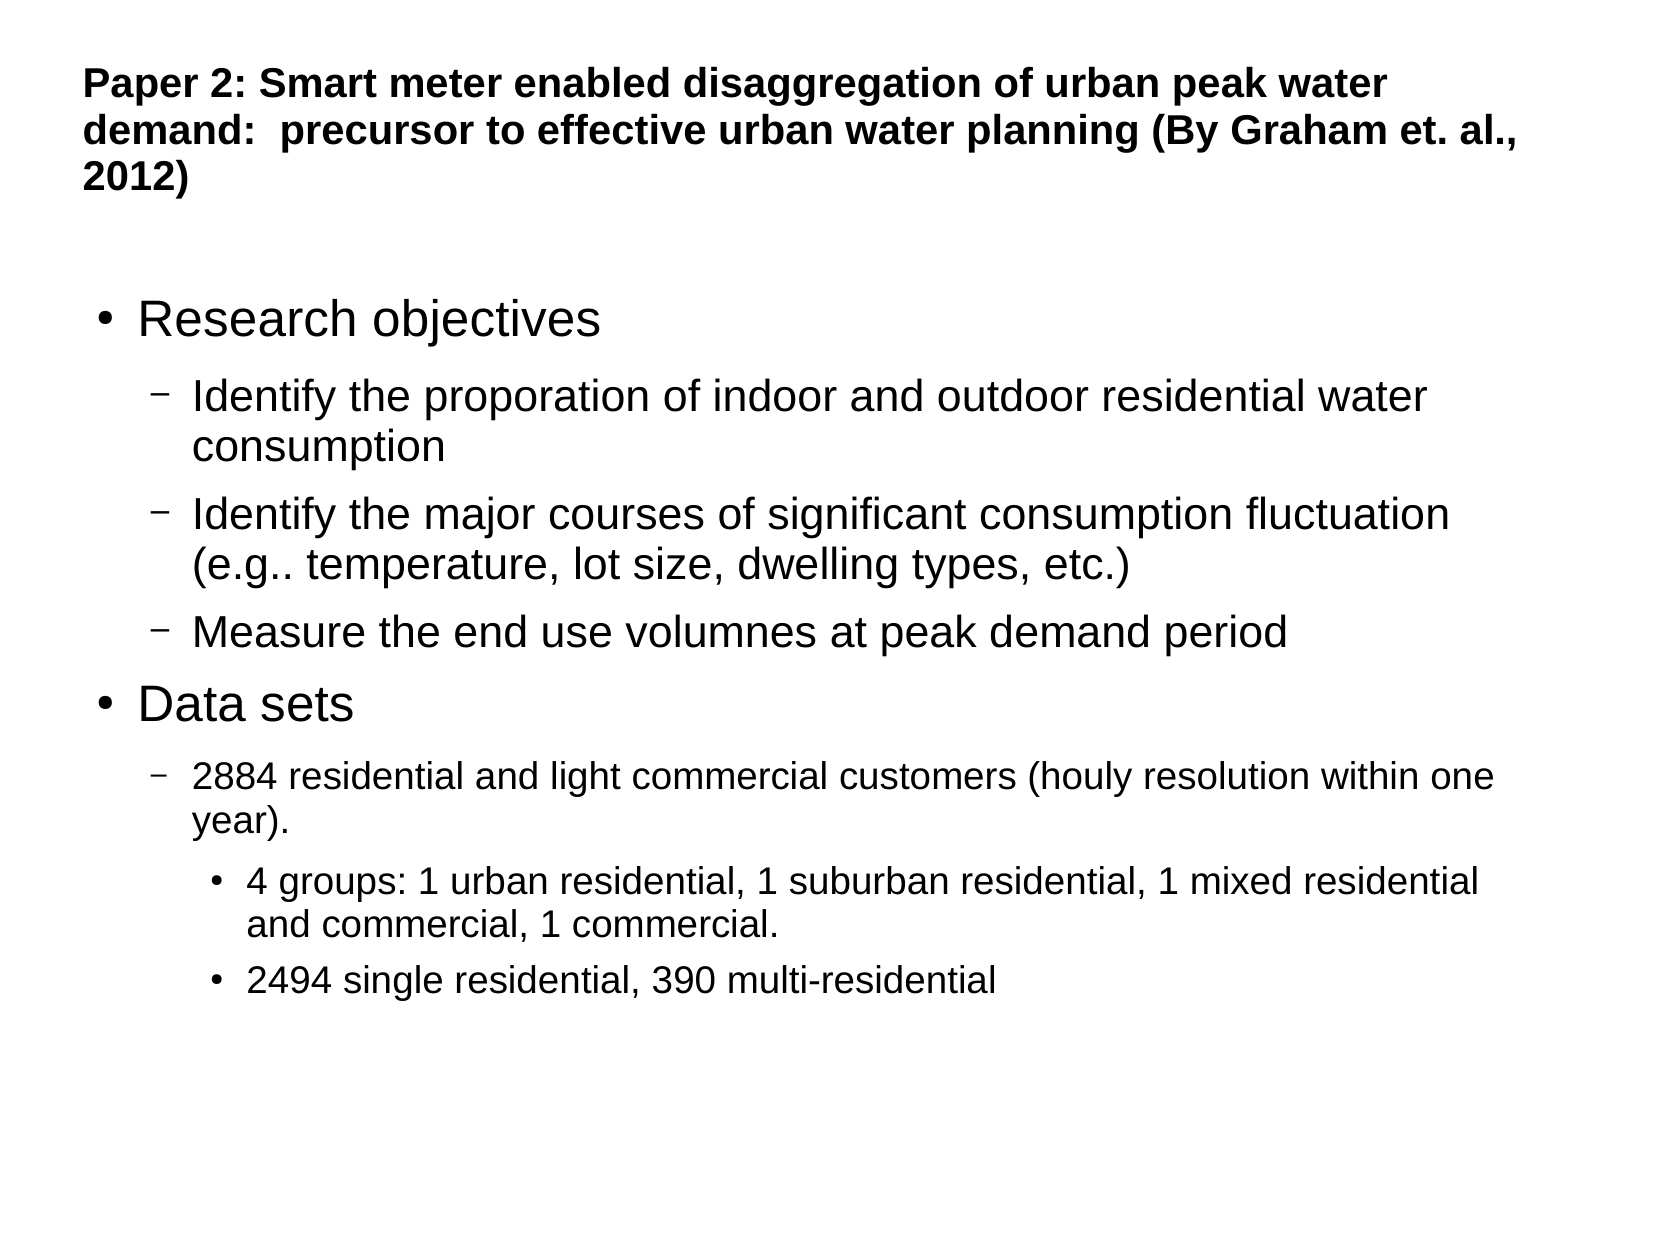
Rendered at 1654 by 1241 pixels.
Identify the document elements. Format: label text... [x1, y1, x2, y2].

list Research objectives Identify the proporation of indoor and outdoor residential water consumption Identify the major courses of significant consumption fluctuation (e.g.. temperature, lot size, dwelling types, etc.) Measure the end use volumnes at peak demand period Data sets 2884 residential and light commercial customers (houly resolution within one year). 4 groups: 1 urban residential, 1 suburban residential, 1 mixed residential and commercial, 1 commercial. 2494 single residential, 390 multi-residential [82, 290, 1538, 1010]
title Paper 2: Smart meter enabled disaggregation of urban peak water demand: precursor to effective urban water planning (By Graham et. al., 2012) [82, 49, 1571, 257]
